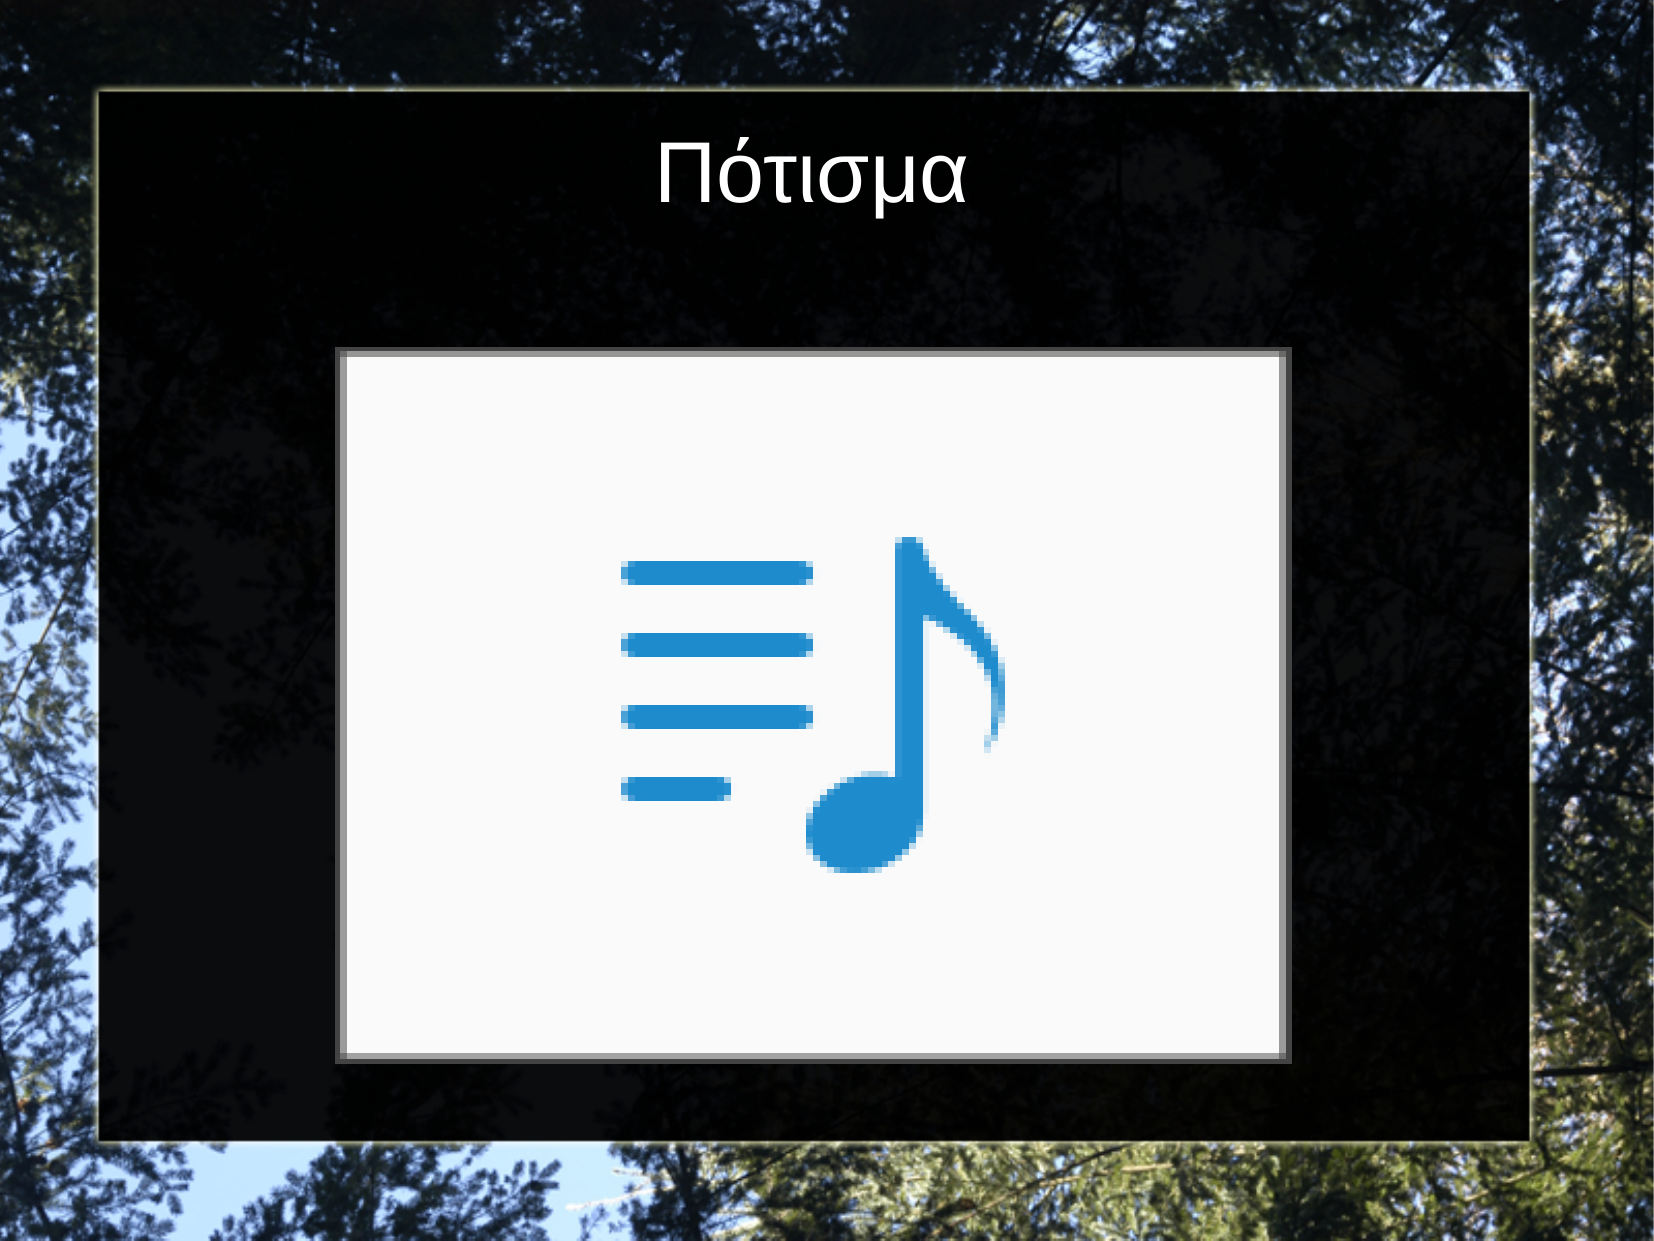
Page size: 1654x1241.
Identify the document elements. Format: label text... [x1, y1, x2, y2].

picture [0, 0, 1654, 1241]
text_box [333, 345, 1293, 1065]
title Πότισμα [88, 88, 1536, 257]
